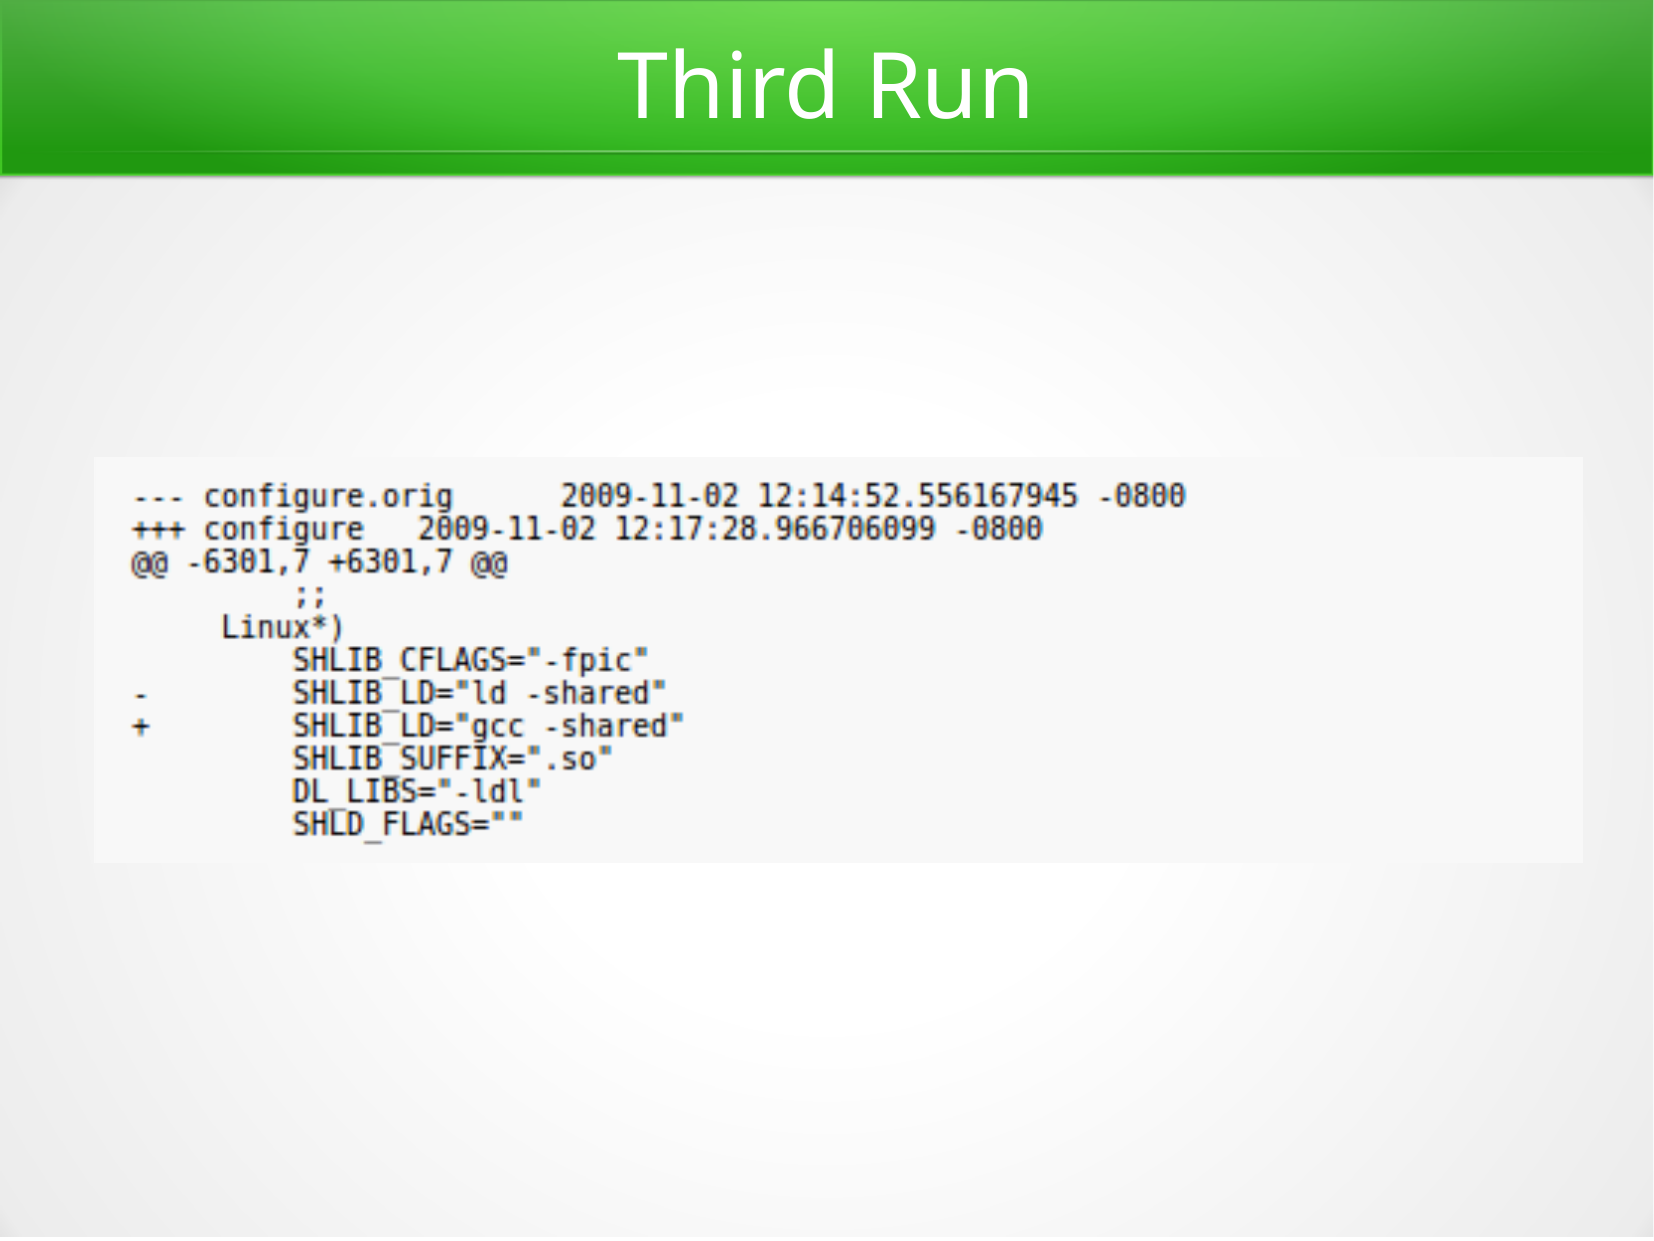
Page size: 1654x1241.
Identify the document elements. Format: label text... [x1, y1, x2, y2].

title Third Run [82, 11, 1571, 154]
picture [0, 0, 1654, 1237]
